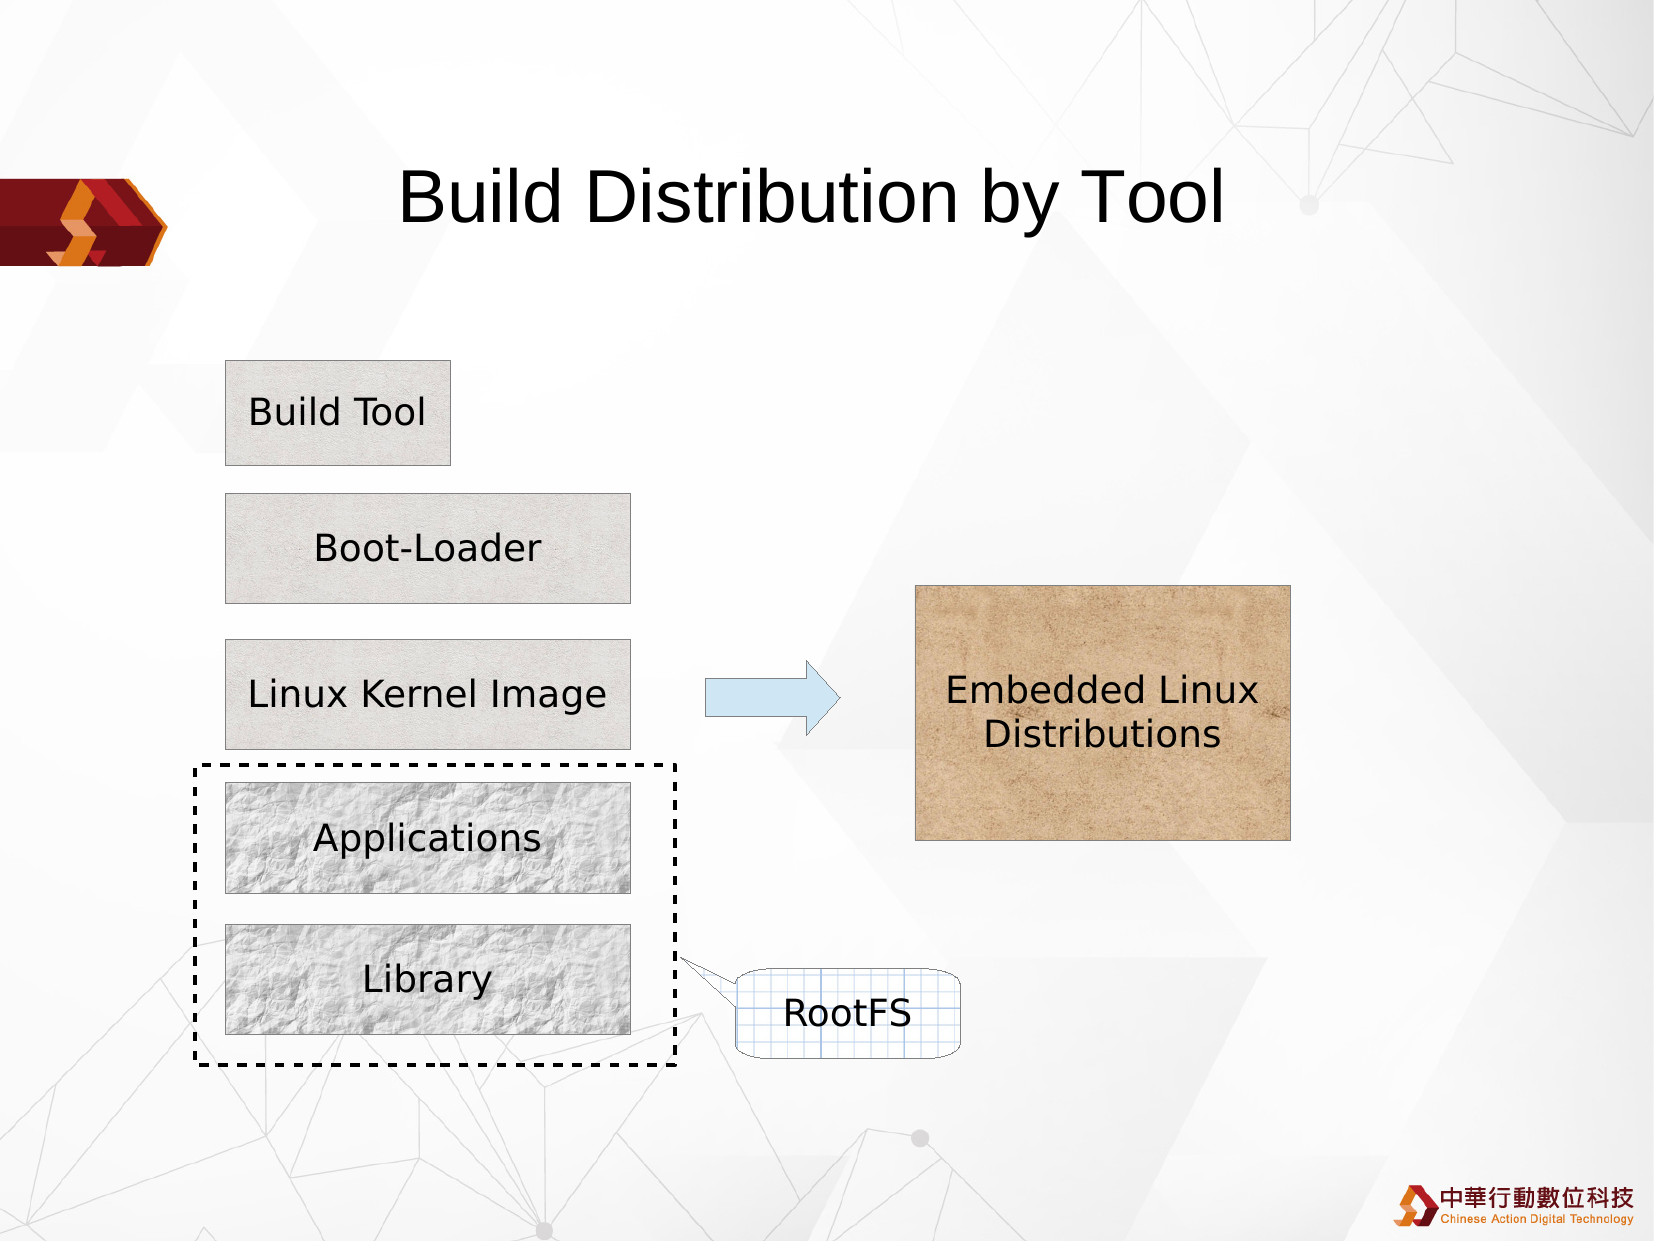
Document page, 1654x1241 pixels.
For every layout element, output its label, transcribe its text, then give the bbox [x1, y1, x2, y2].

text_box Build Tool [225, 360, 451, 466]
picture [0, 0, 1654, 1241]
text_box Boot-Loader [225, 493, 631, 604]
text_box Linux Kernel Image [225, 639, 631, 750]
text_box RootFS [680, 957, 961, 1059]
title Build Distribution by Tool [118, 112, 1506, 281]
text_box Embedded Linux Distributions [915, 585, 1291, 841]
text_box Applications [225, 782, 631, 894]
text_box [705, 660, 841, 736]
text_box Library [225, 924, 631, 1035]
